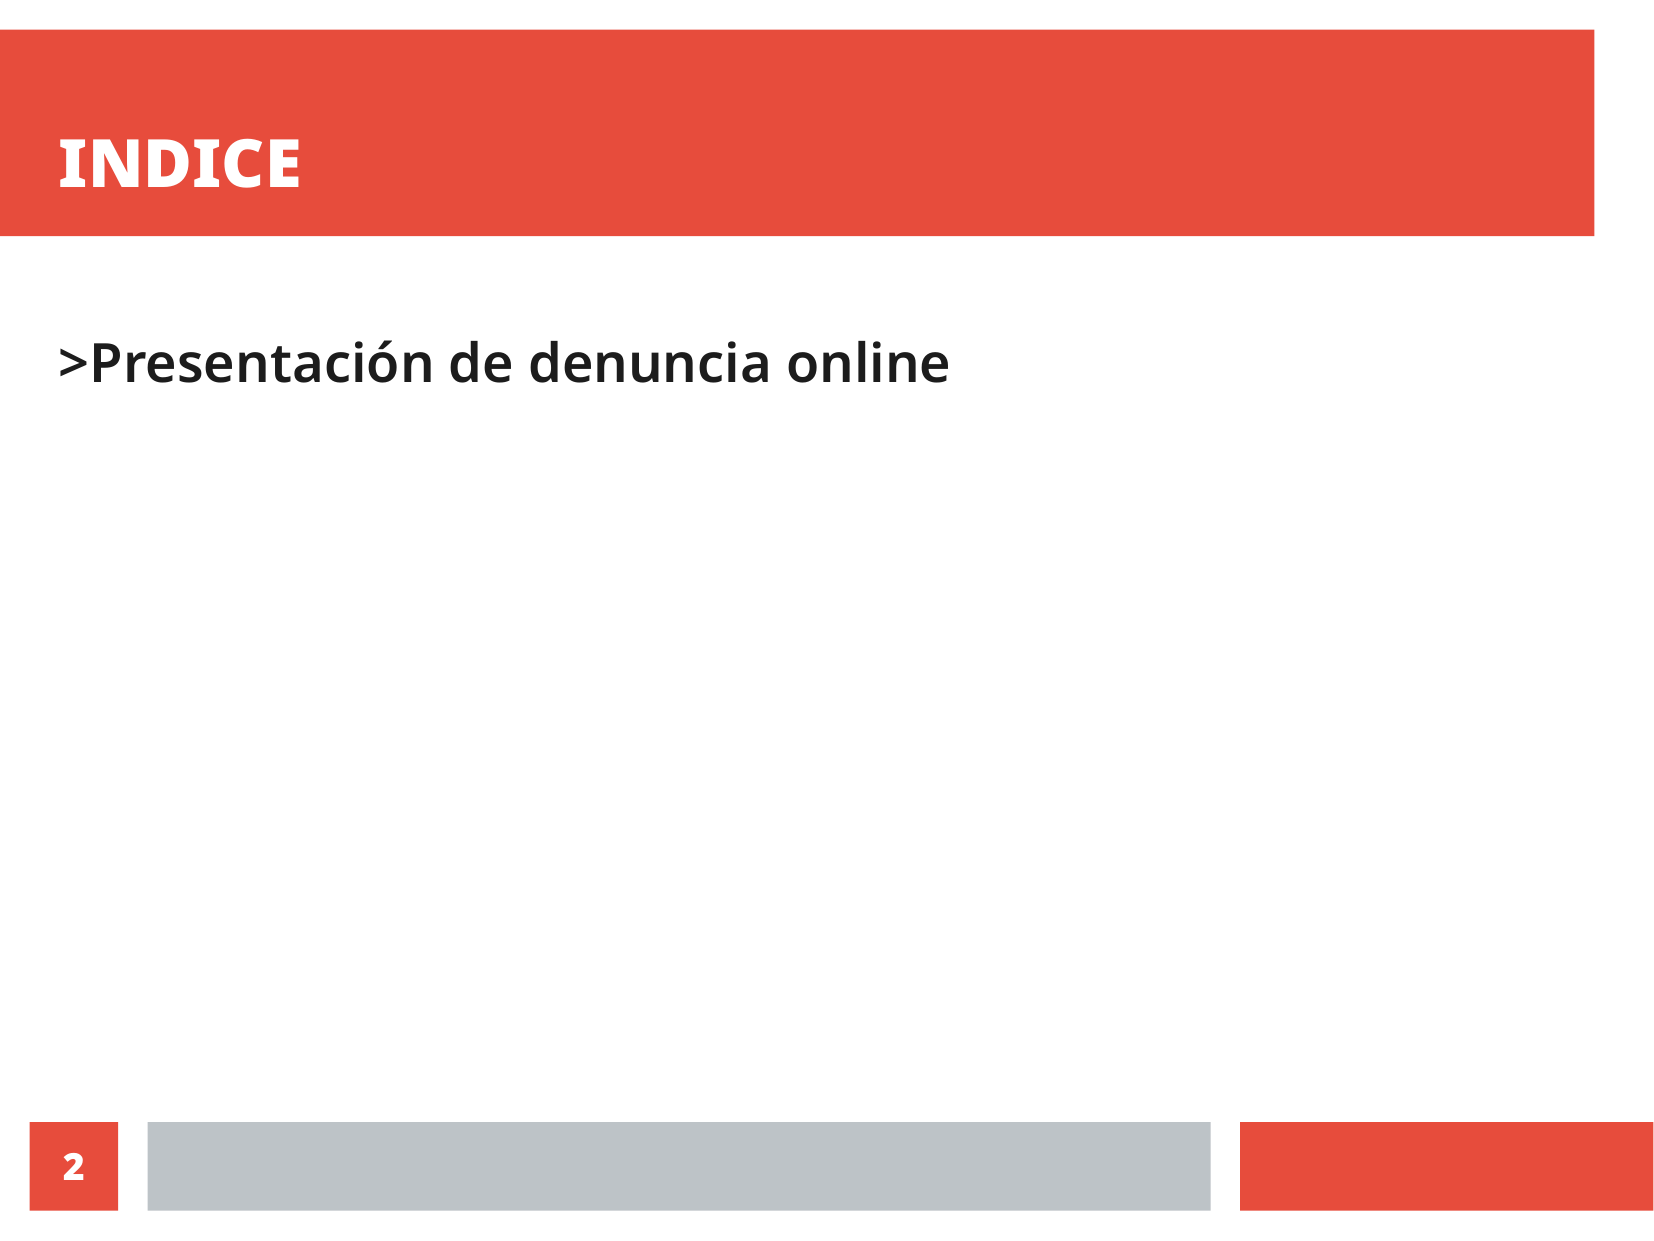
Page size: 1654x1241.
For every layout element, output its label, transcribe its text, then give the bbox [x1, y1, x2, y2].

list >Presentación de denuncia online [59, 324, 1565, 1093]
title INDICE [59, 59, 1595, 207]
